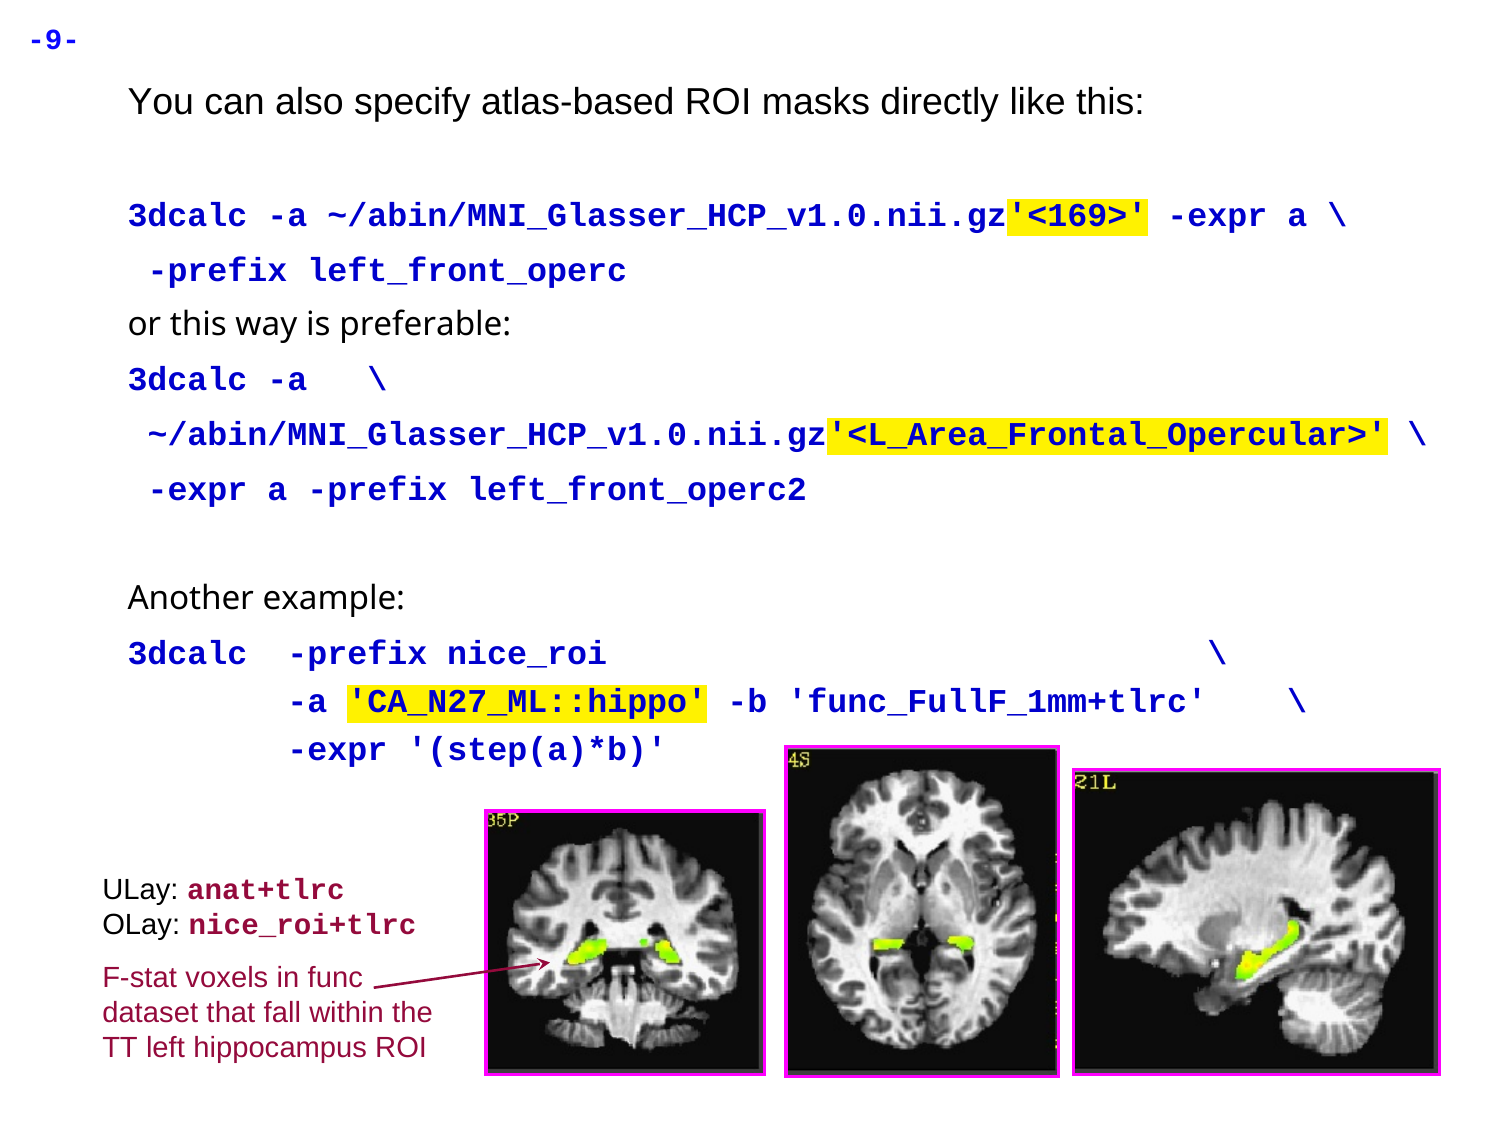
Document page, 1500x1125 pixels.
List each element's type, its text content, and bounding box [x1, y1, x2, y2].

text_box ULay: anat+tlrc OLay: nice_roi+tlrc F-stat voxels in func dataset that fall within the TT left hippocampus ROI [87, 862, 451, 1071]
picture [487, 812, 763, 1073]
list You can also specify atlas-based ROI masks directly like this: 3dcalc -a ~/abin/MNI_Glasser_HCP_v1.0.nii.gz'<169>' -expr a \ -prefix left_front_operc or this way is preferable: 3dcalc -a \ ~/abin/MNI_Glasser_HCP_v1.0.nii.gz'<L_Area_Frontal_Opercular>' \ -expr a -prefix left_front_operc2 Another example: 3dcalc -prefix nice_roi \ -a 'CA_N27_ML::hippo' -b 'func_FullF_1mm+tlrc' \ -expr '(step(a)*b)' [112, 75, 1471, 1051]
picture [1074, 771, 1438, 1073]
picture [787, 748, 1057, 1075]
